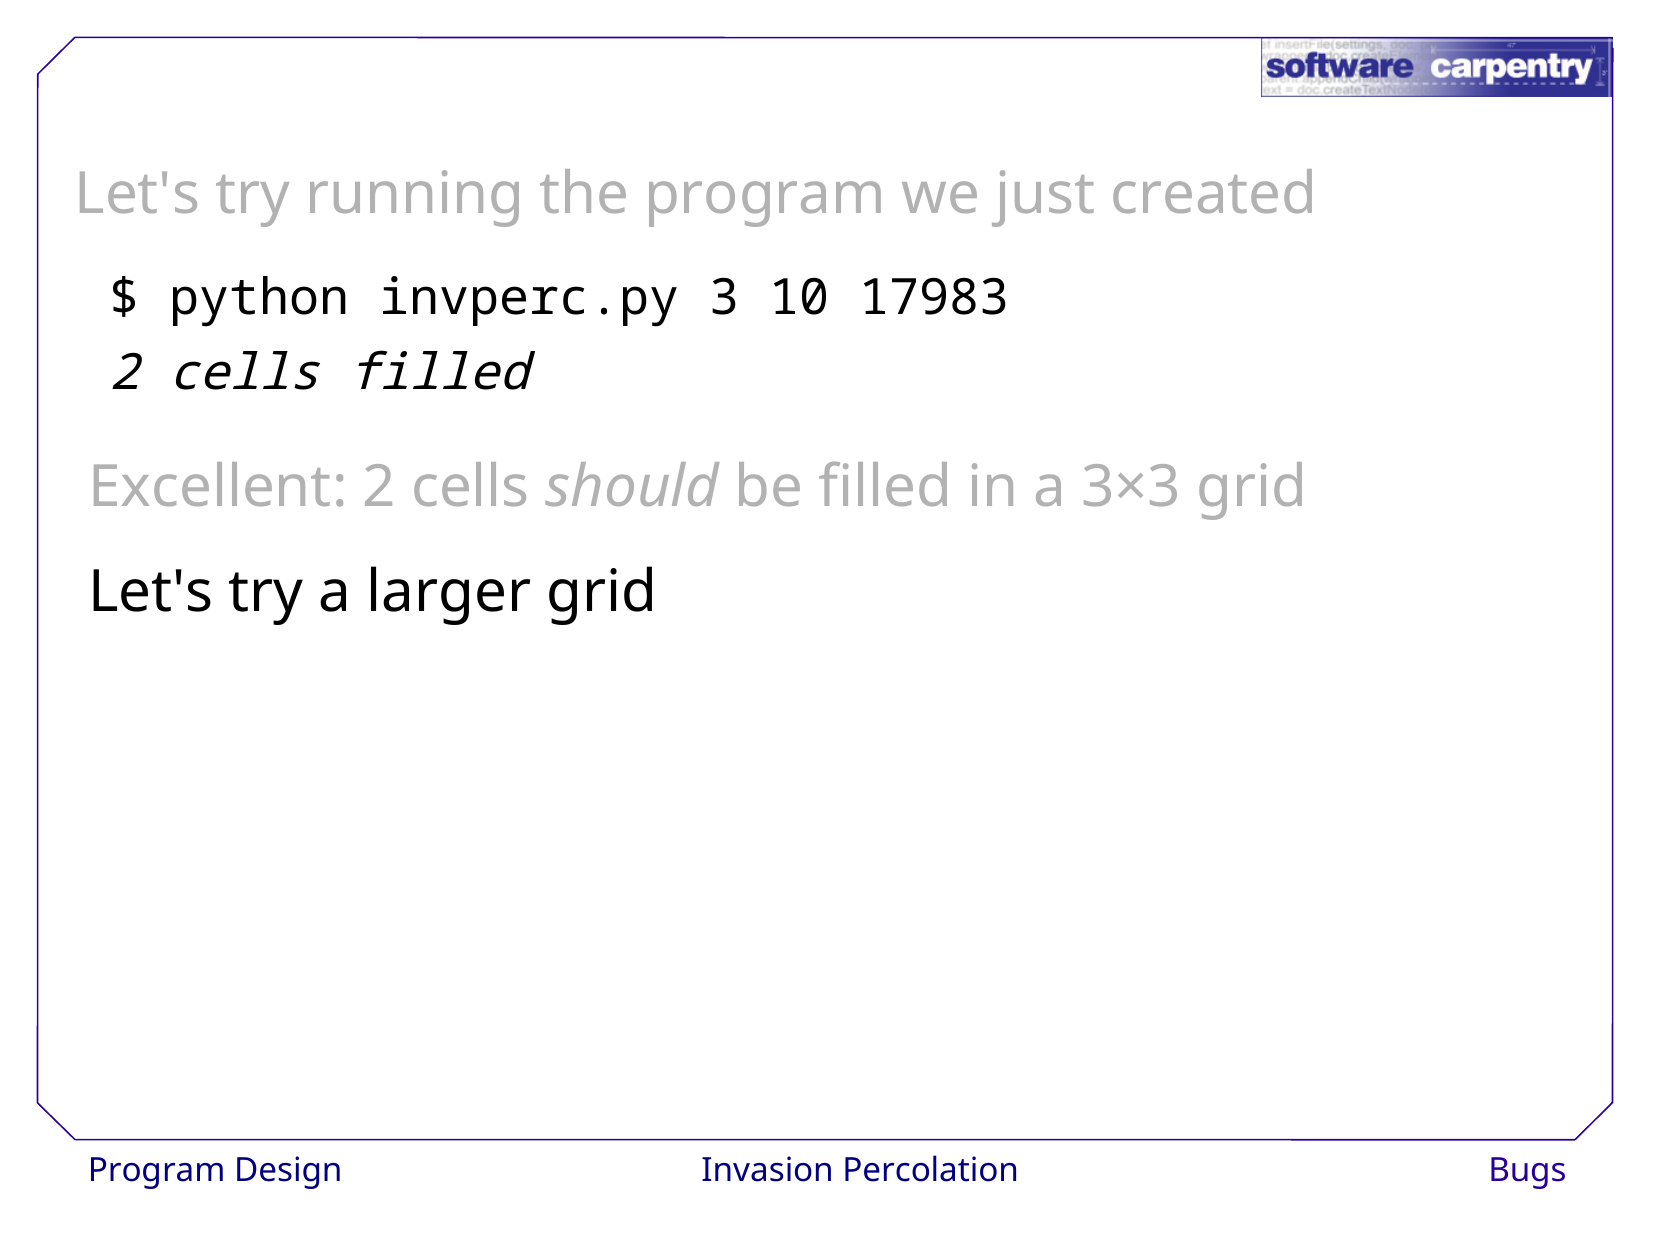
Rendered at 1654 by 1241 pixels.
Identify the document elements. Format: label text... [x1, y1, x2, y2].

picture [1261, 39, 1613, 97]
text_box Excellent: 2 cells should be filled in a 3×3 grid Let's try a larger grid [73, 405, 1473, 631]
text_box Let's try running the program we just created [59, 112, 1483, 233]
text_box $ python invperc.py 3 10 17983 2 cells filled [94, 242, 1513, 420]
